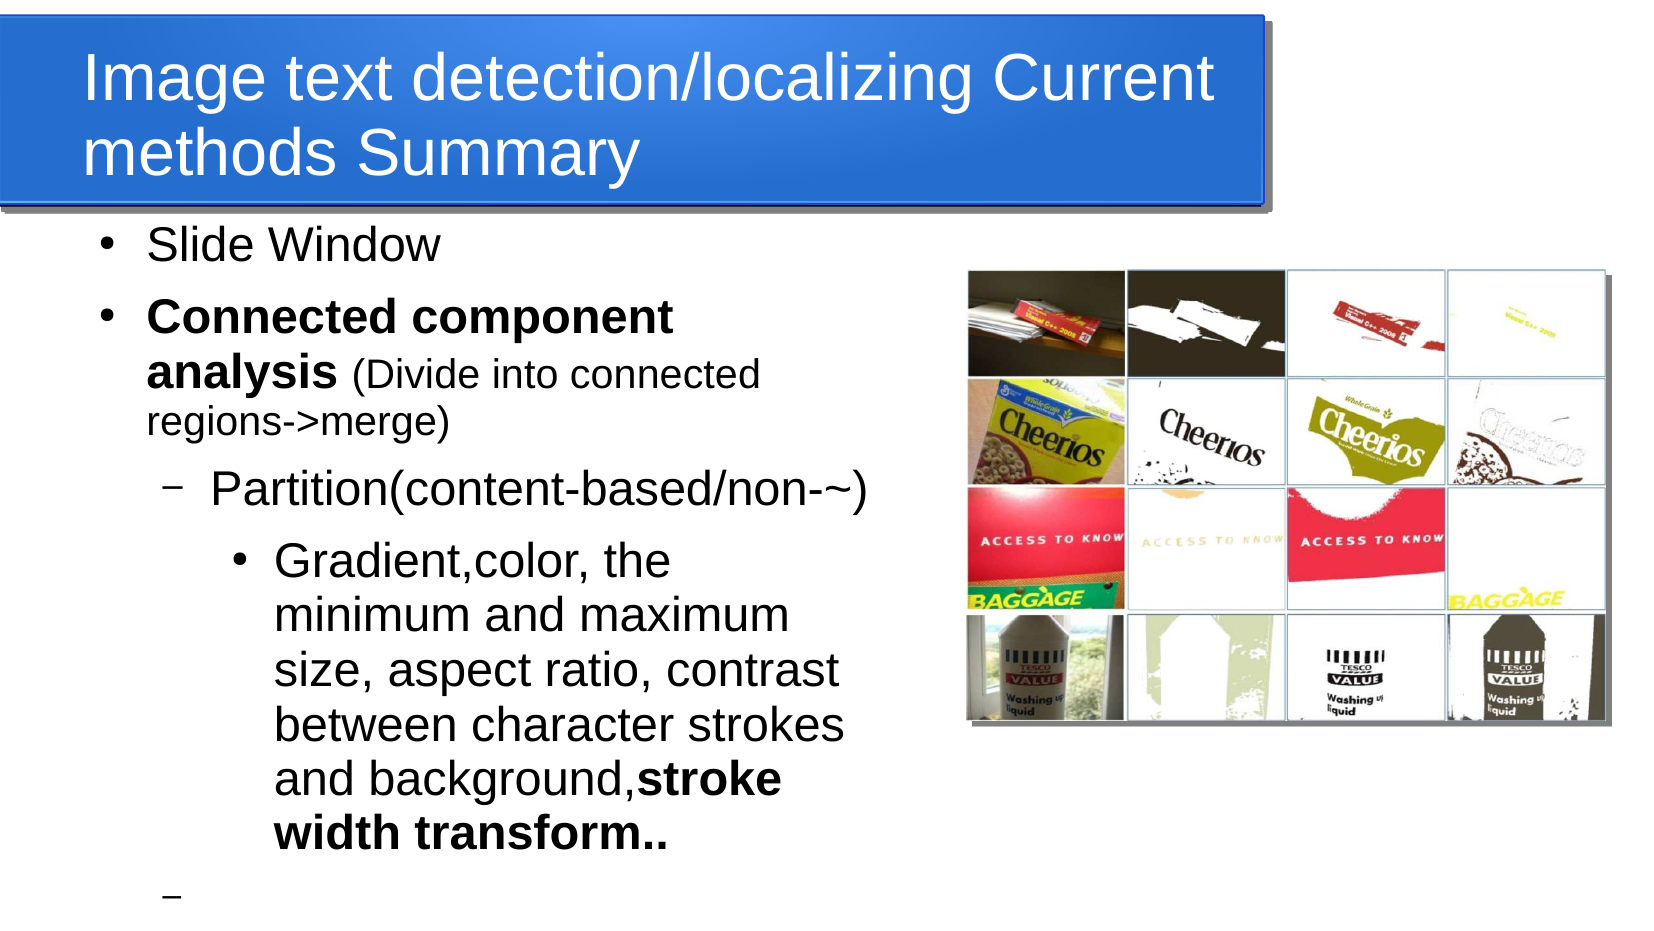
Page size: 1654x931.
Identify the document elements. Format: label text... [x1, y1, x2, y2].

picture [966, 269, 1606, 721]
title Image text detection/localizing Current methods Summary [82, 37, 1250, 193]
list Slide Window Connected component analysis (Divide into connected regions->merge) Partition(content-based/non-~) Gradient,color, the minimum and maximum size, aspect ratio, contrast between character strokes and background,stroke width transform.. [82, 217, 871, 916]
